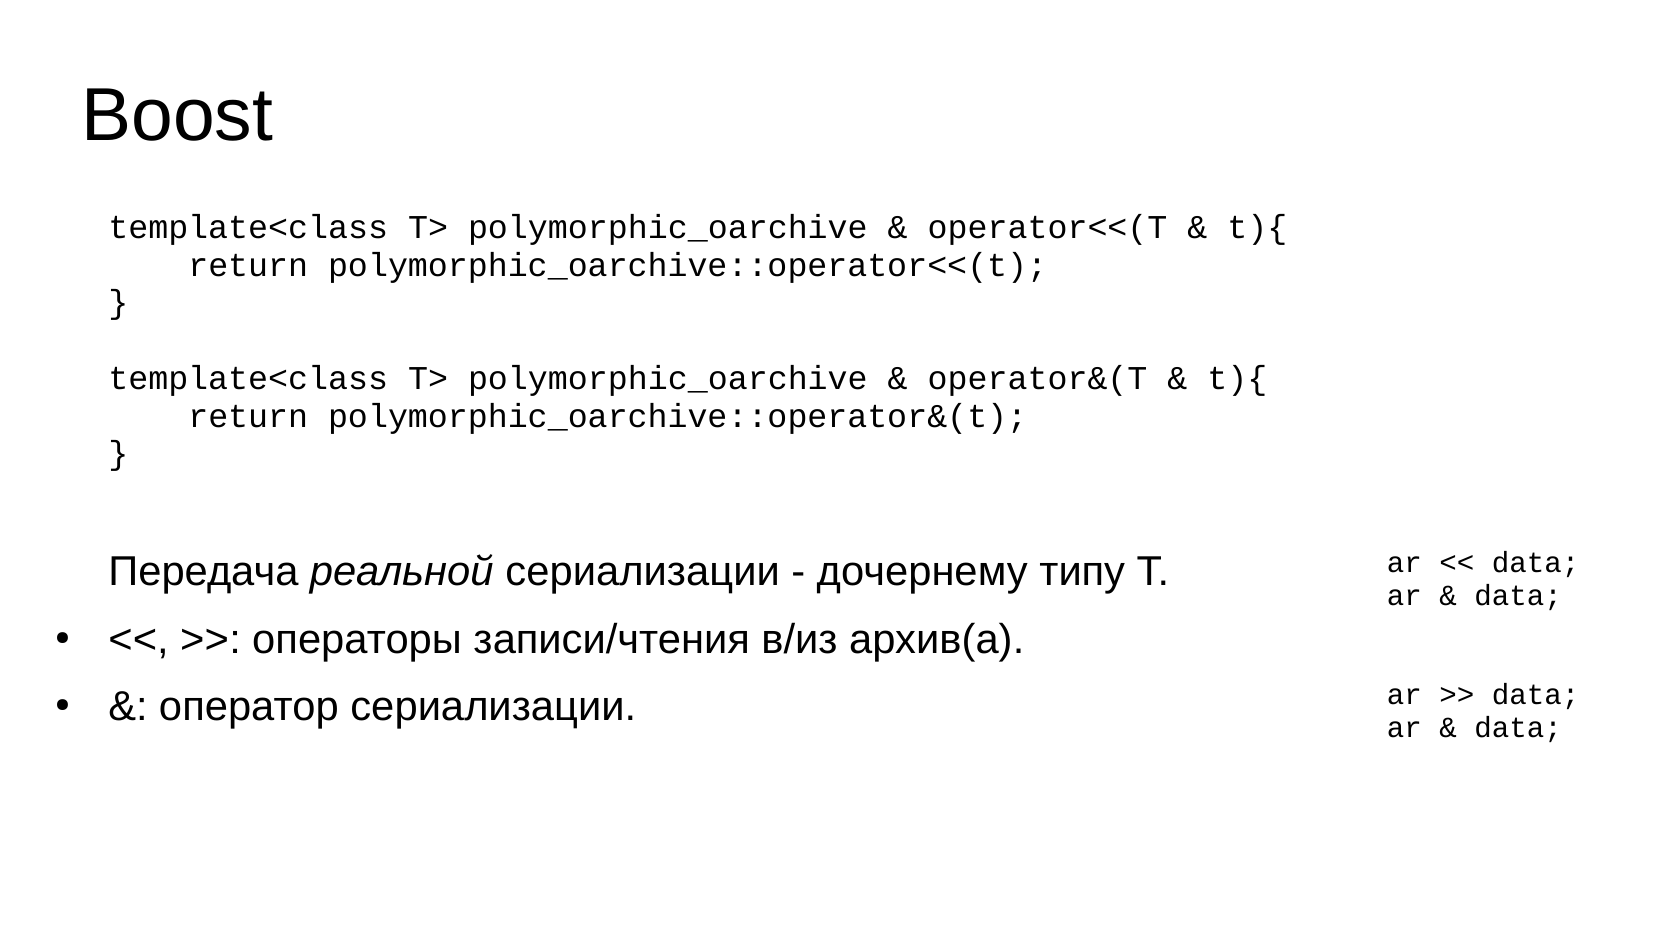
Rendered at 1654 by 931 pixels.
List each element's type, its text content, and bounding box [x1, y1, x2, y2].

list Передача реальной сериализации - дочернему типу T. <<, >>: операторы записи/чтения в/из архив(а). &: оператор сериализации. [37, 548, 1316, 863]
list template<class T> polymorphic_oarchive & operator<<(T & t){ return polymorphic_oarchive::operator<<(t); } template<class T> polymorphic_oarchive & operator&(T & t){ return polymorphic_oarchive::operator&(t); } [37, 210, 1351, 526]
list ar << data; ar & data; ar >> data; ar & data; [1316, 548, 1613, 863]
title Boost [81, 37, 1570, 193]
